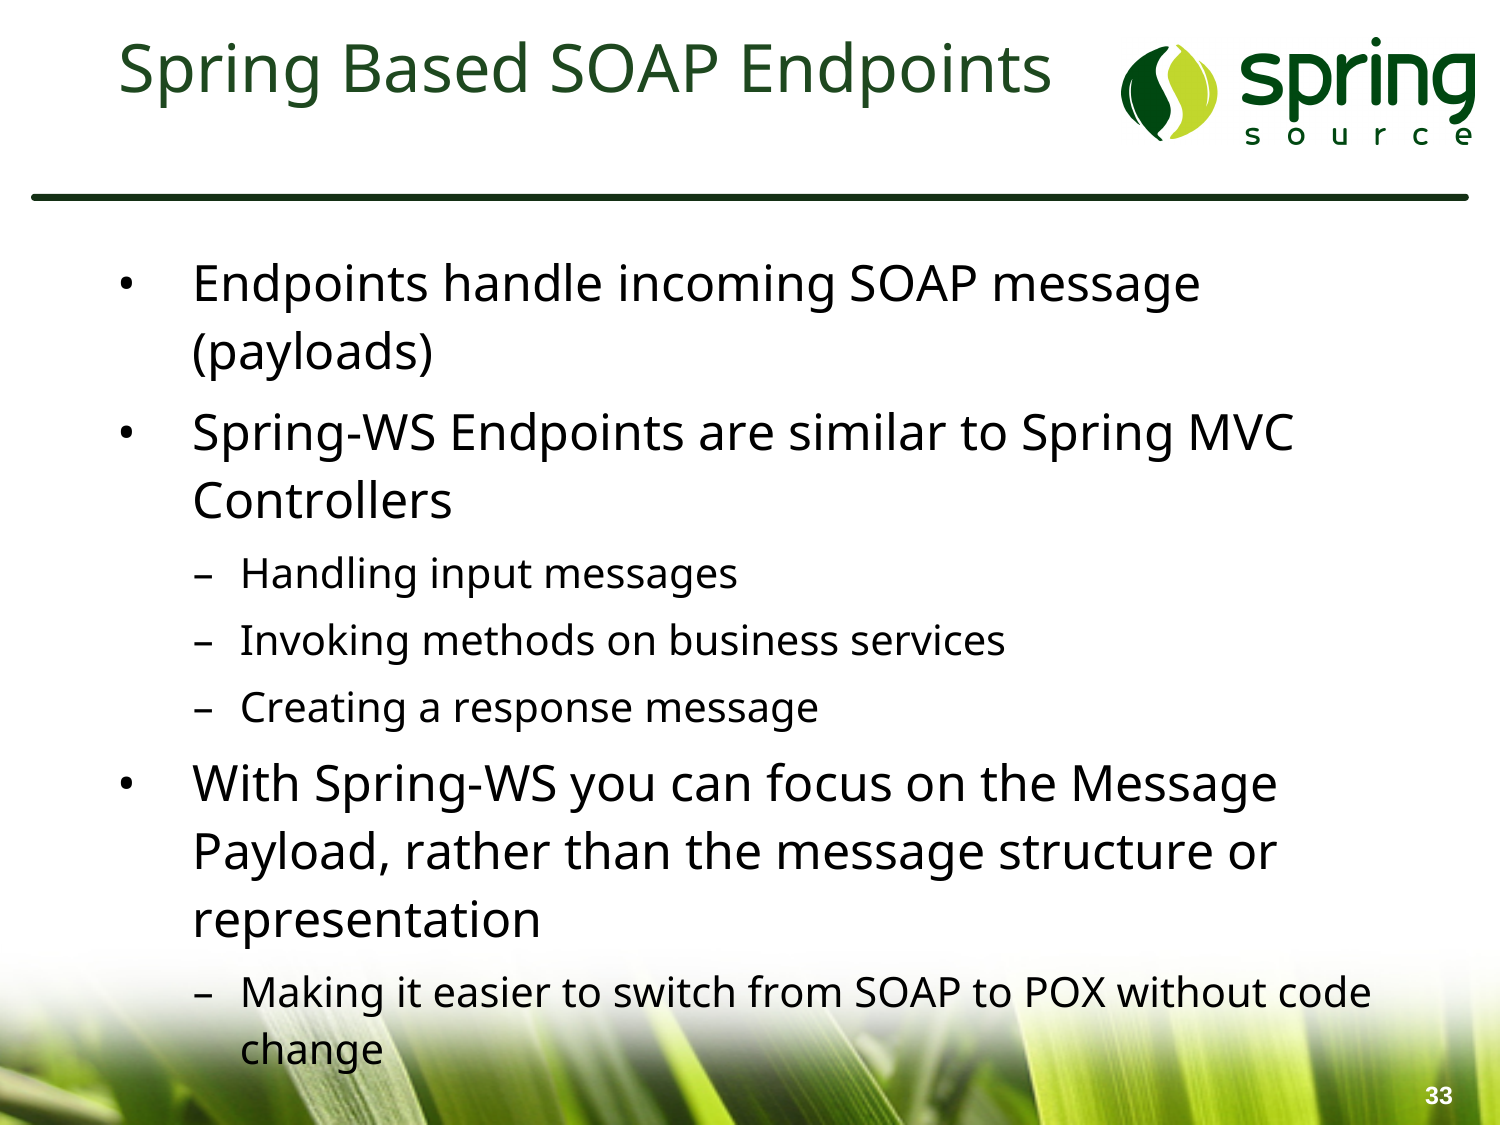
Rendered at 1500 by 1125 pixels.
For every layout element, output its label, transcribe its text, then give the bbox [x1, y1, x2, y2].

picture [0, 944, 1500, 1125]
list Endpoints handle incoming SOAP message (payloads) Spring-WS Endpoints are similar to Spring MVC Controllers Handling input messages Invoking methods on business services Creating a response message With Spring-WS you can focus on the Message Payload, rather than the message structure or representation Making it easier to switch from SOAP to POX without code change [103, 239, 1394, 1074]
picture [1136, 37, 1475, 145]
title Spring Based SOAP Endpoints [103, 14, 1136, 192]
